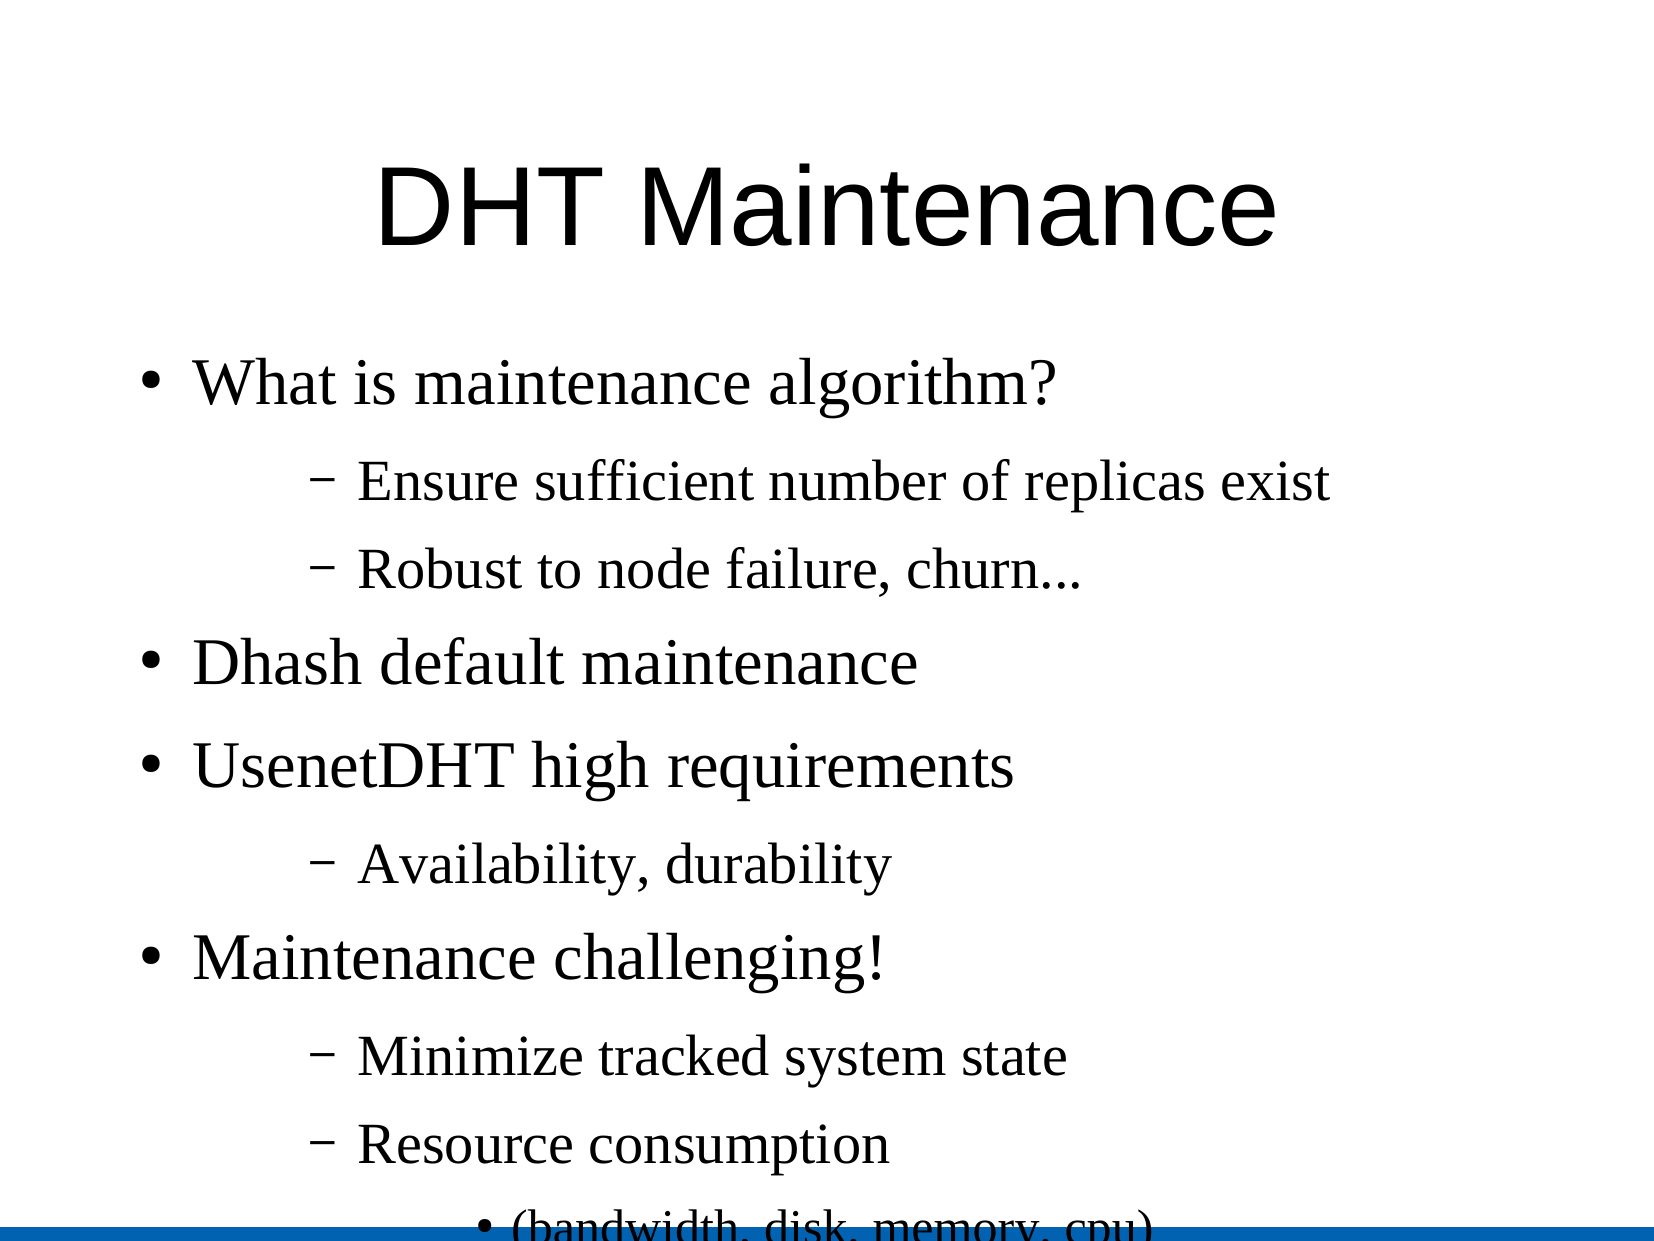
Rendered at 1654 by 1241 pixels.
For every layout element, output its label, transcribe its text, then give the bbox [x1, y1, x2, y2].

list What is maintenance algorithm? Ensure sufficient number of replicas exist Robust to node failure, churn... Dhash default maintenance UsenetDHT high requirements Availability, durability Maintenance challenging! Minimize tracked system state Resource consumption (bandwidth, disk, memory, cpu) Also, object expiration! [121, 344, 1533, 1241]
title DHT Maintenance [121, 102, 1533, 311]
